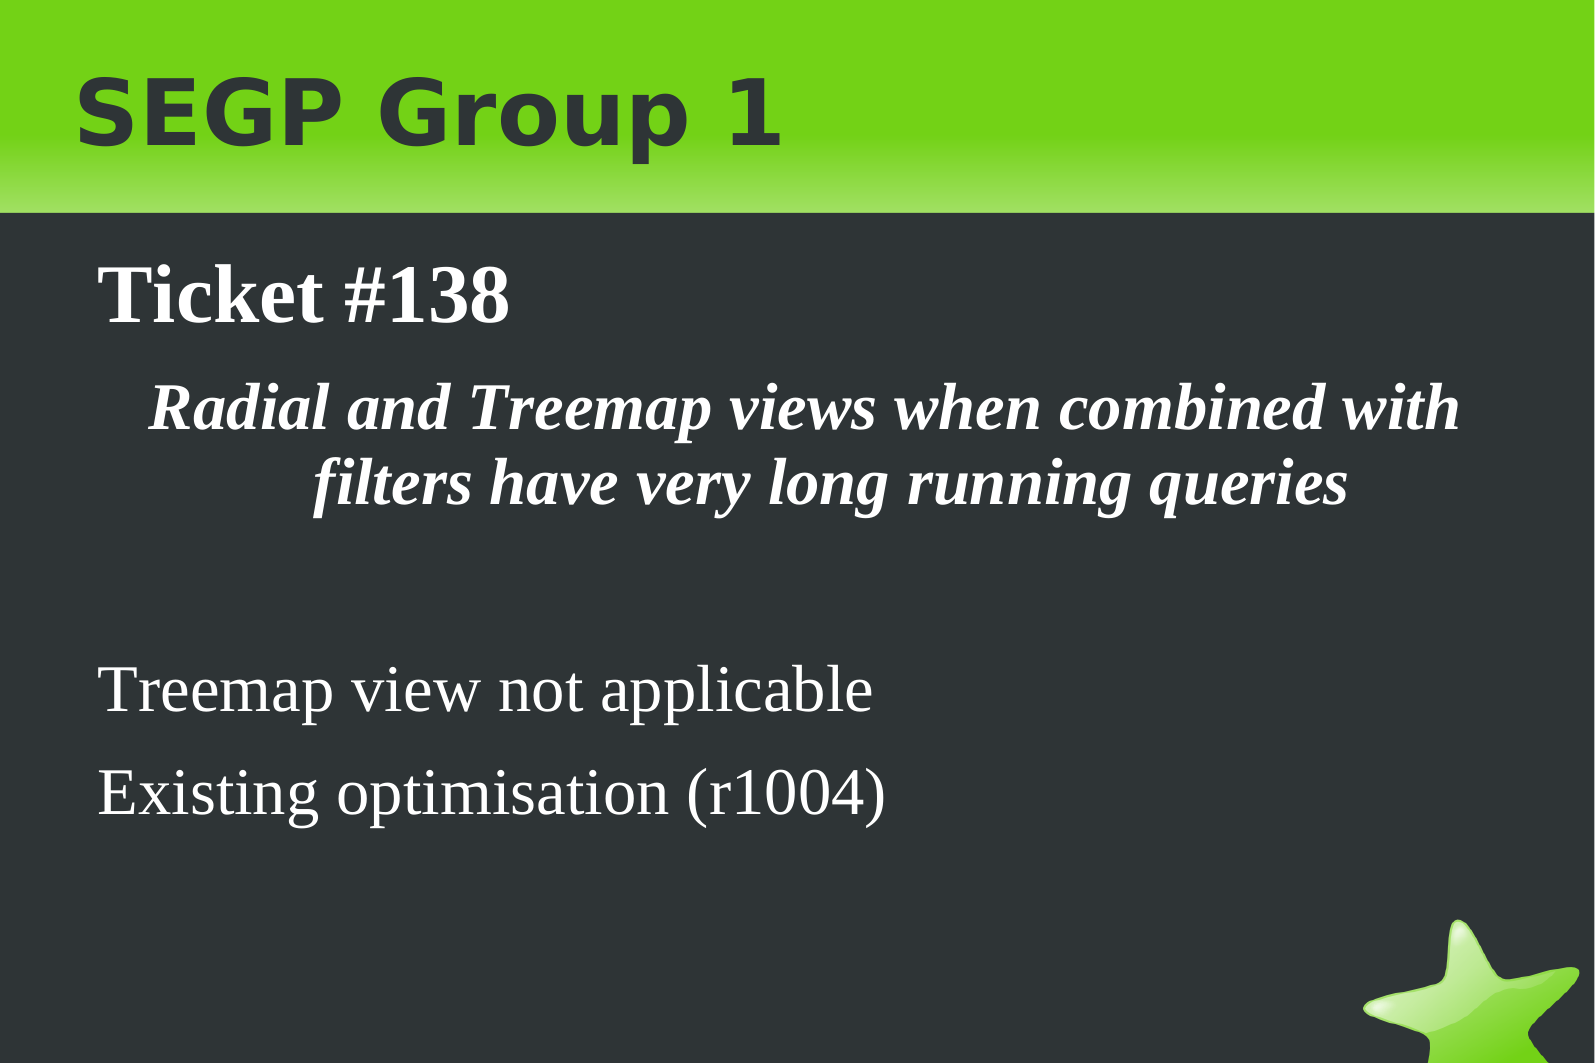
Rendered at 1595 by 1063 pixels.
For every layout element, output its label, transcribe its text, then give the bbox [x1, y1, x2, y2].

title SEGP Group 1 [74, 32, 1510, 196]
list Ticket #138 Radial and Treemap views when combined with filters have very long running queries Treemap view not applicable Existing optimisation (r1004) [79, 248, 1515, 967]
picture [0, 0, 1595, 1063]
